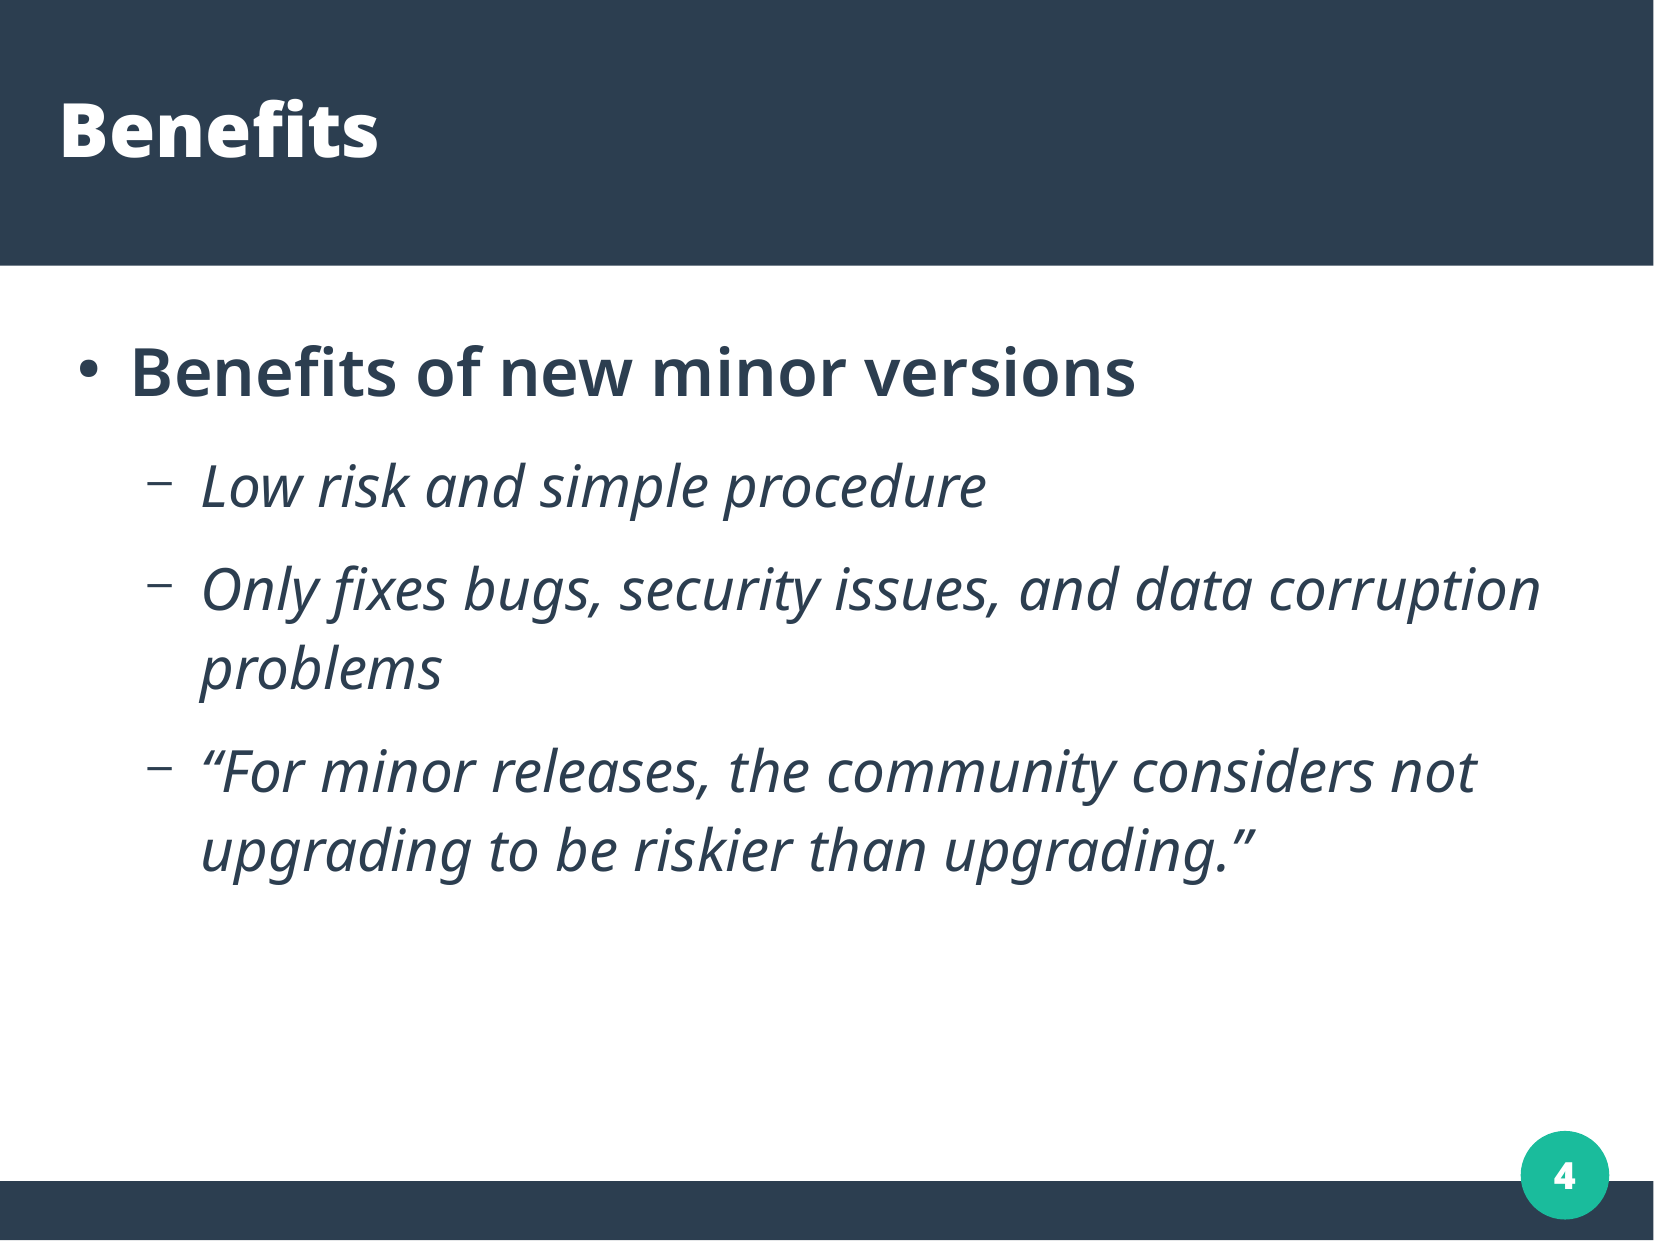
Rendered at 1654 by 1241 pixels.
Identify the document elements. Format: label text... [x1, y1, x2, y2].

title Benefits [59, 49, 1595, 207]
list Benefits of new minor versions Low risk and simple procedure Only fixes bugs, security issues, and data corruption problems “For minor releases, the community considers not upgrading to be riskier than upgrading.” [59, 324, 1595, 1152]
